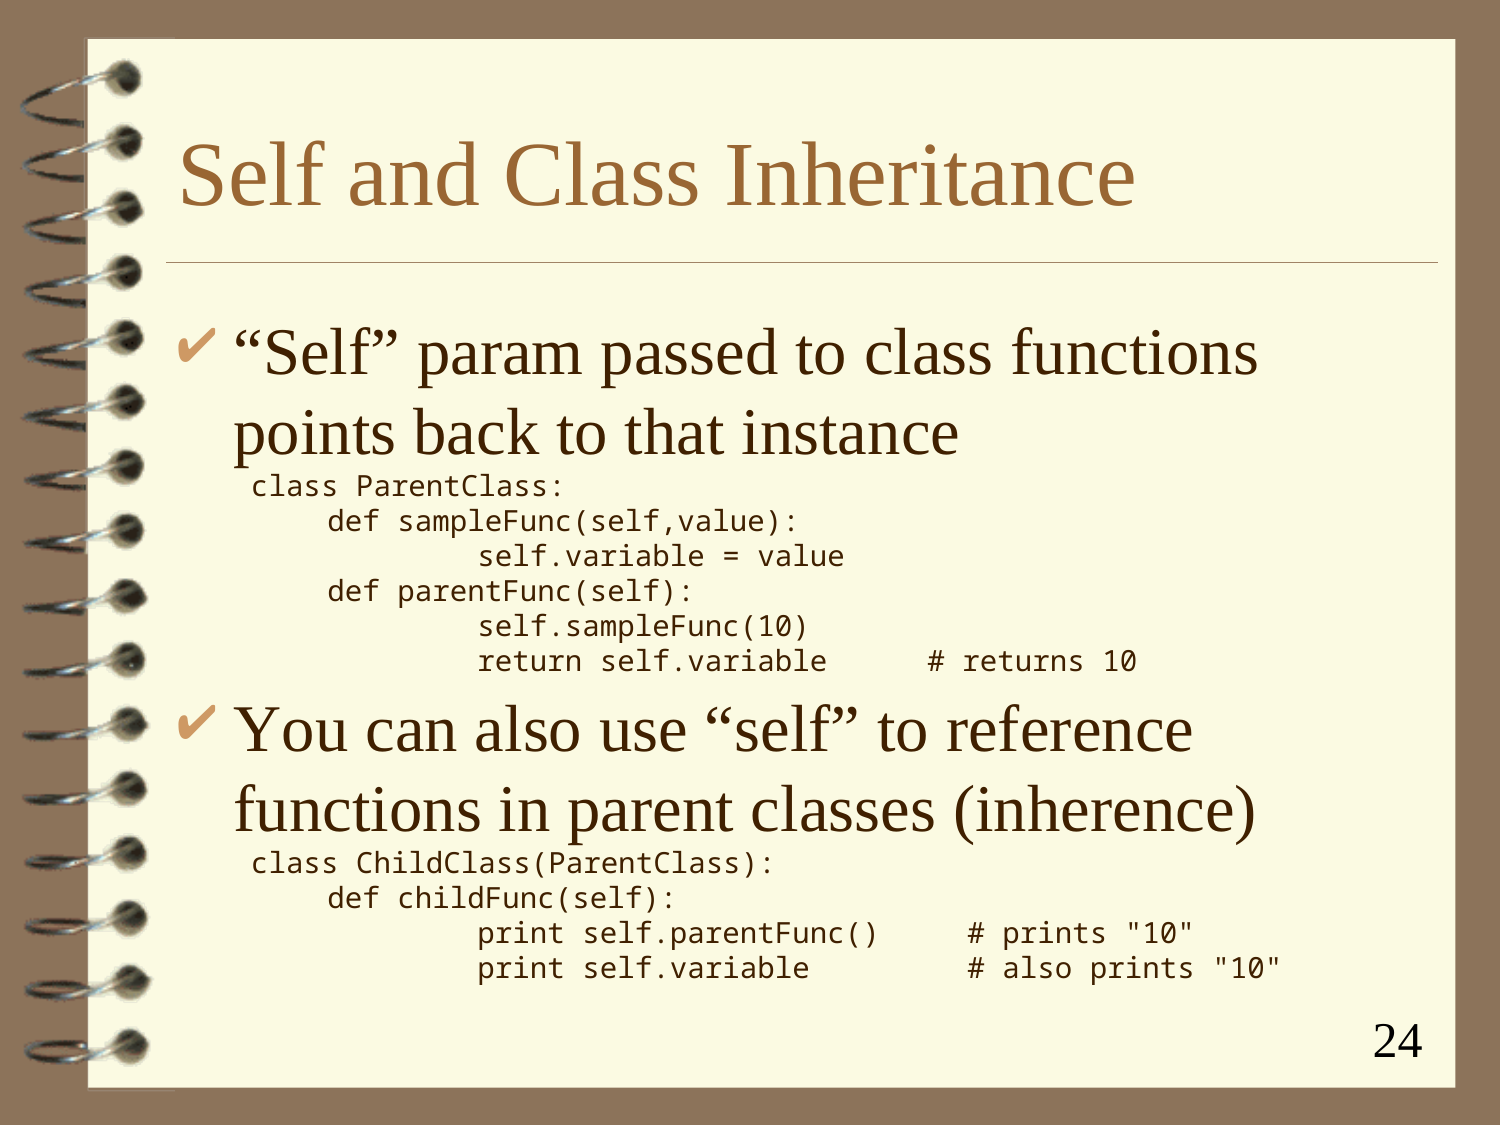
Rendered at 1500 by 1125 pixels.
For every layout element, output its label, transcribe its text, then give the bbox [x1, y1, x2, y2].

picture [0, 0, 175, 1125]
list “Self” param passed to class functions points back to that instance class ParentClass: def sampleFunc(self,value): self.variable = value def parentFunc(self): self.sampleFunc(10) return self.variable # returns 10 You can also use “self” to reference functions in parent classes (inherence) class ChildClass(ParentClass): def childFunc(self): print self.parentFunc() # prints "10" print self.variable # also prints "10" [162, 299, 1438, 976]
title Self and Class Inheritance [162, 74, 1438, 263]
